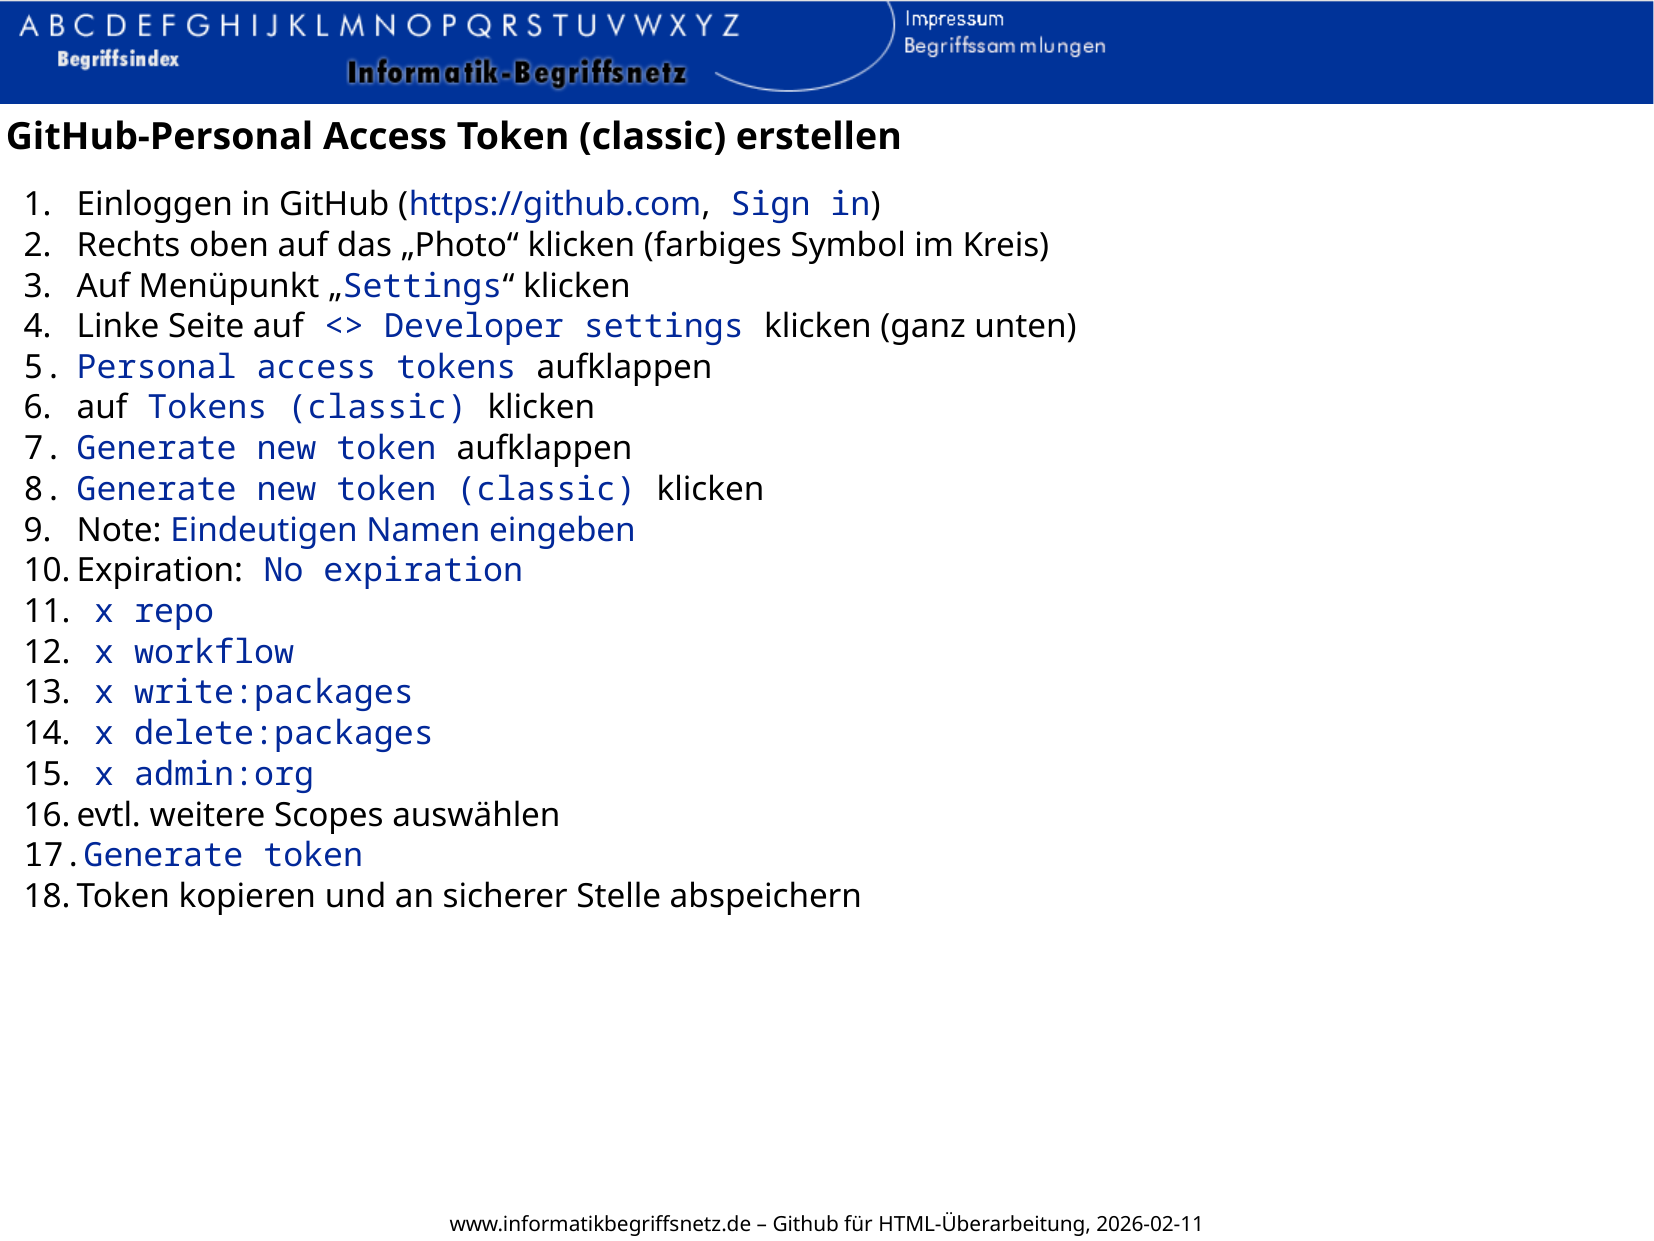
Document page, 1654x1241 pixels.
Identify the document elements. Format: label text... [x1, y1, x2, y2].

list Einloggen in GitHub (https://github.com, Sign in) Rechts oben auf das „Photo“ klicken (farbiges Symbol im Kreis) Auf Menüpunkt „Settings“ klicken Linke Seite auf <> Developer settings klicken (ganz unten) Personal access tokens aufklappen auf Tokens (classic) klicken Generate new token aufklappen Generate new token (classic) klicken Note: Eindeutigen Namen eingeben Expiration: No expiration x repo x workflow x write:packages x delete:packages x admin:org evtl. weitere Scopes auswählen Generate token Token kopieren und an sicherer Stelle abspeichern [5, 183, 1648, 1208]
title GitHub-Personal Access Token (classic) erstellen [5, 109, 1648, 175]
picture [0, 0, 1654, 104]
